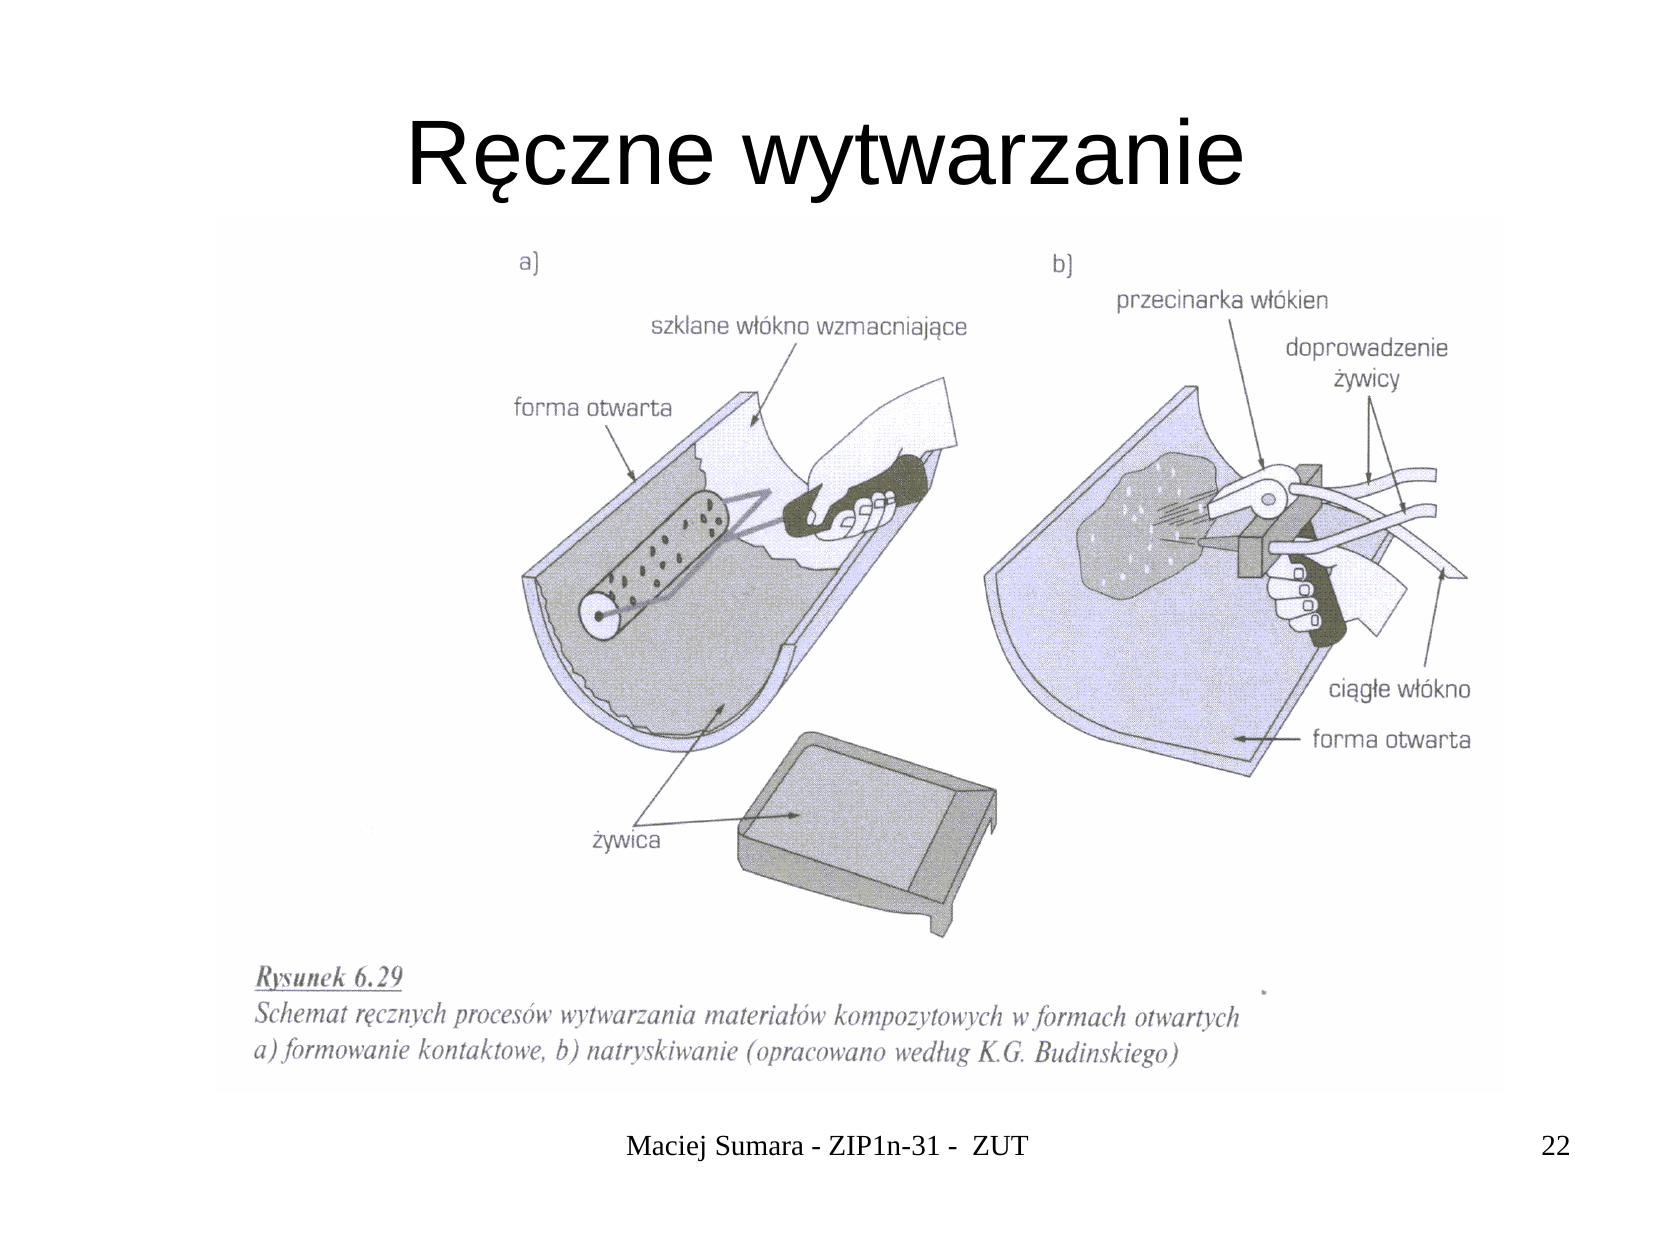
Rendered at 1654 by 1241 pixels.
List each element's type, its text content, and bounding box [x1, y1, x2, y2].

title Ręczne wytwarzanie [82, 56, 1571, 250]
picture [215, 215, 1506, 1093]
